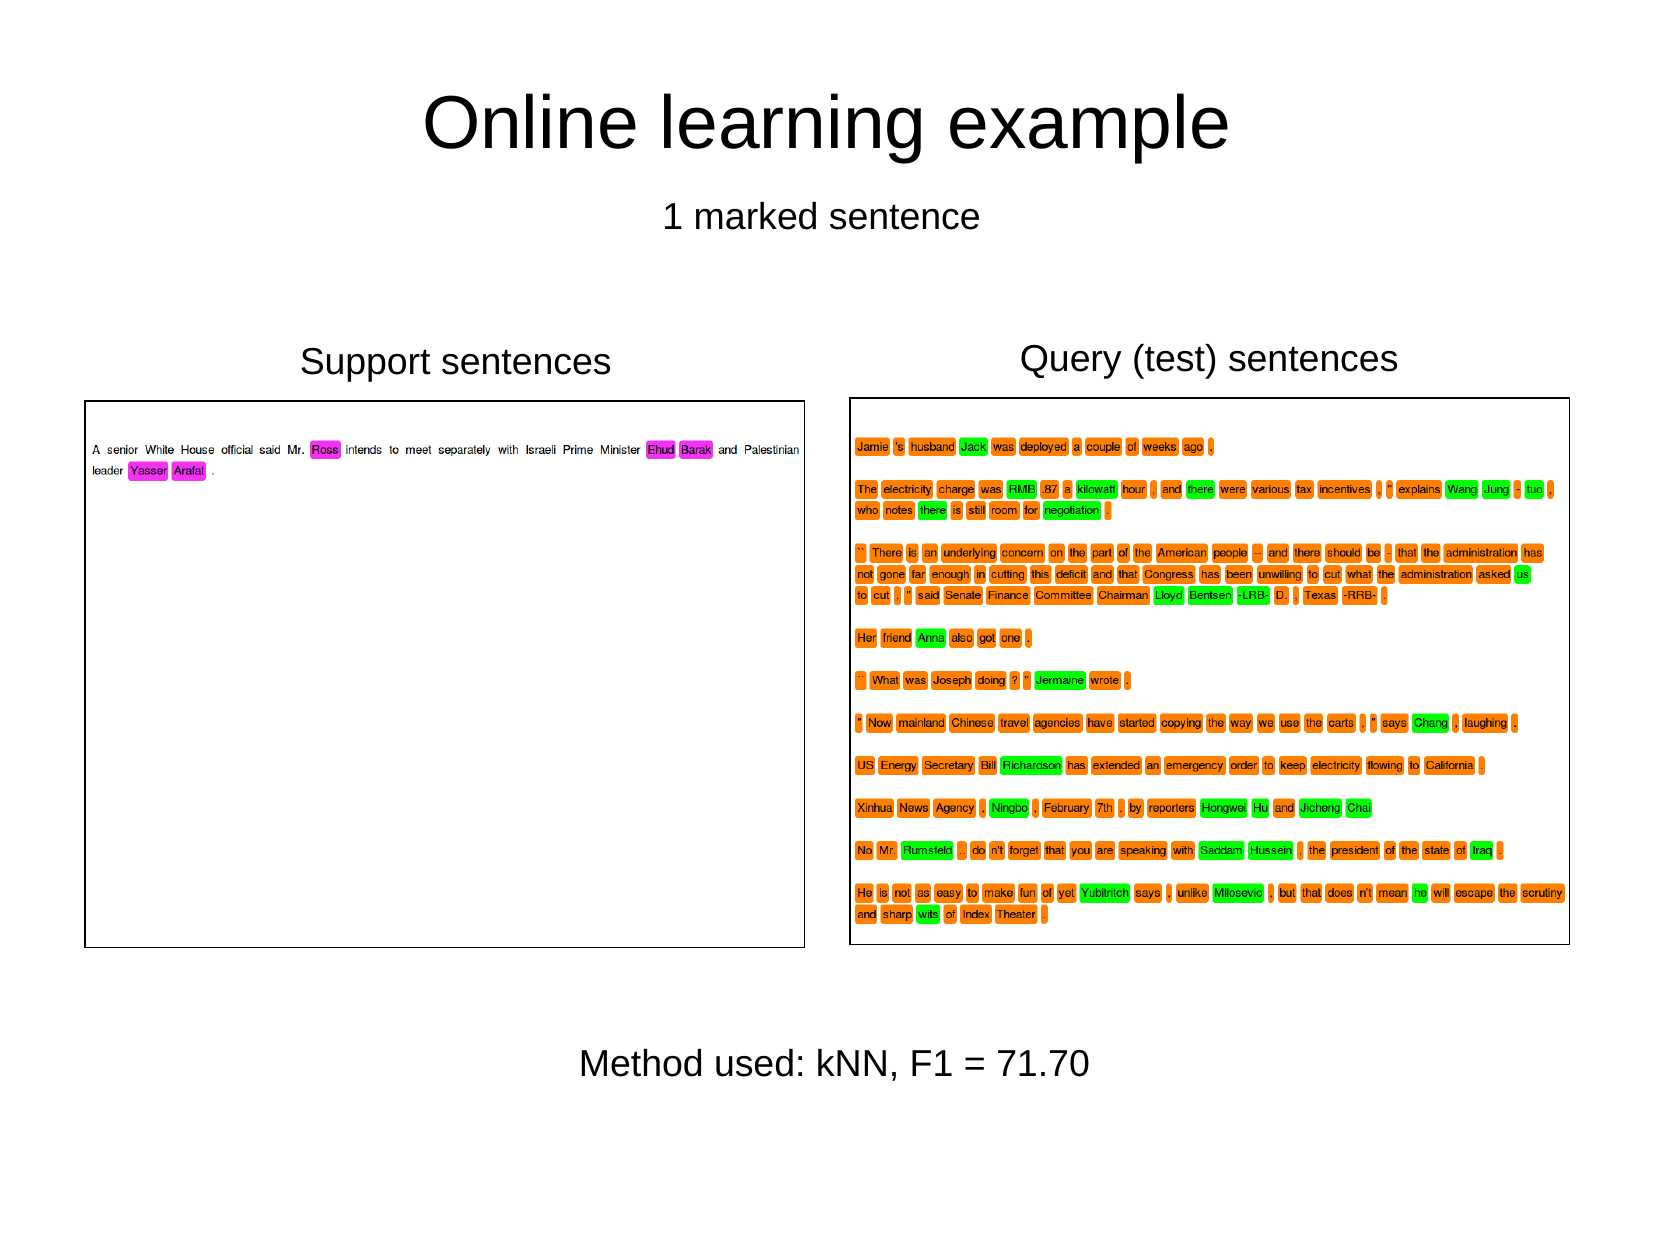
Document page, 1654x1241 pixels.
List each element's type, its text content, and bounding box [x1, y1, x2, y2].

picture [84, 400, 805, 949]
text_box Support sentences [285, 333, 631, 401]
picture [849, 397, 1570, 945]
text_box Method used: kNN, F1 = 71.70 [564, 1035, 1126, 1096]
text_box Query (test) sentences [1005, 330, 1471, 391]
text_box 1 marked sentence [647, 187, 1006, 245]
title Online learning example [82, 49, 1571, 196]
